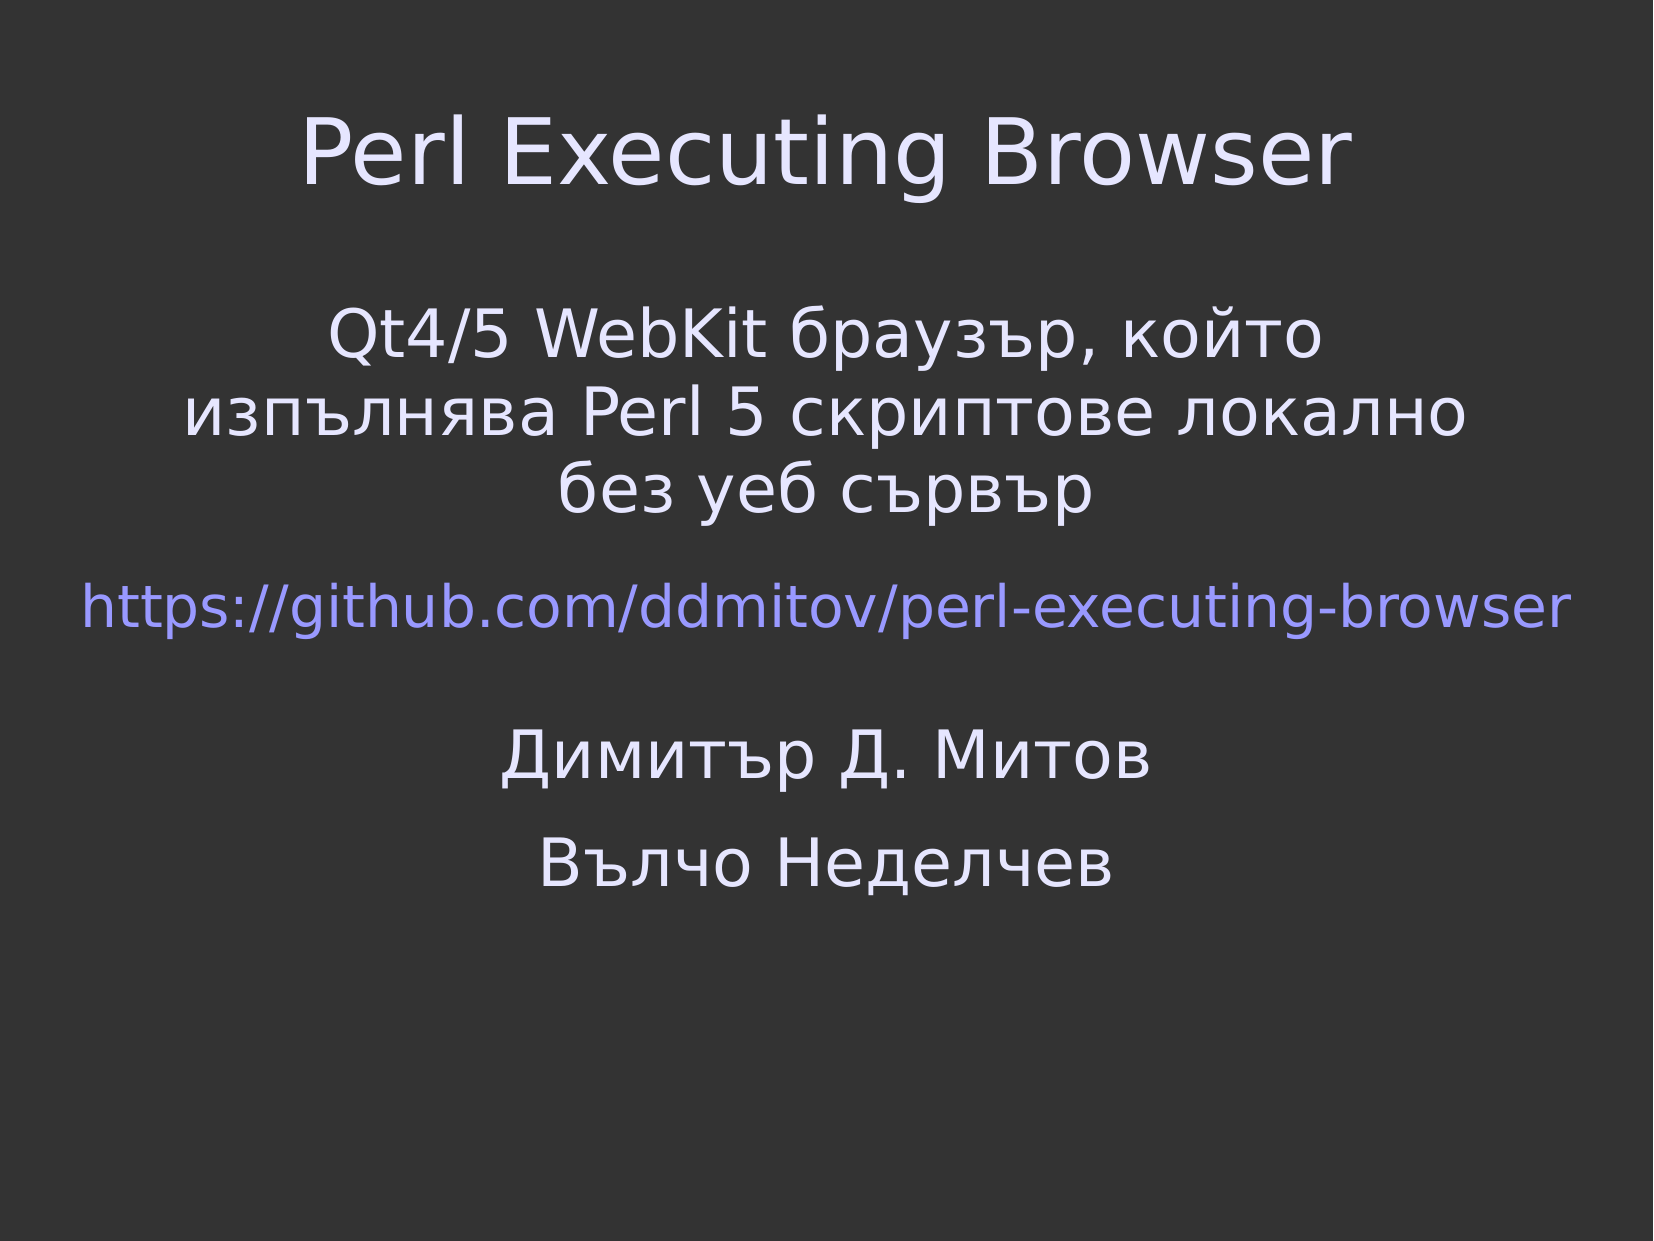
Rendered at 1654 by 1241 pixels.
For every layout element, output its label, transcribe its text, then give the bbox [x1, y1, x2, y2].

title Perl Executing Browser [82, 49, 1571, 257]
list Qt4/5 WebKit браузър, който изпълнява Perl 5 скриптове локално без уеб сървър https://github.com/ddmitov/perl-executing-browser Димитър Д. Митов Вълчо Неделчев [43, 295, 1609, 1115]
